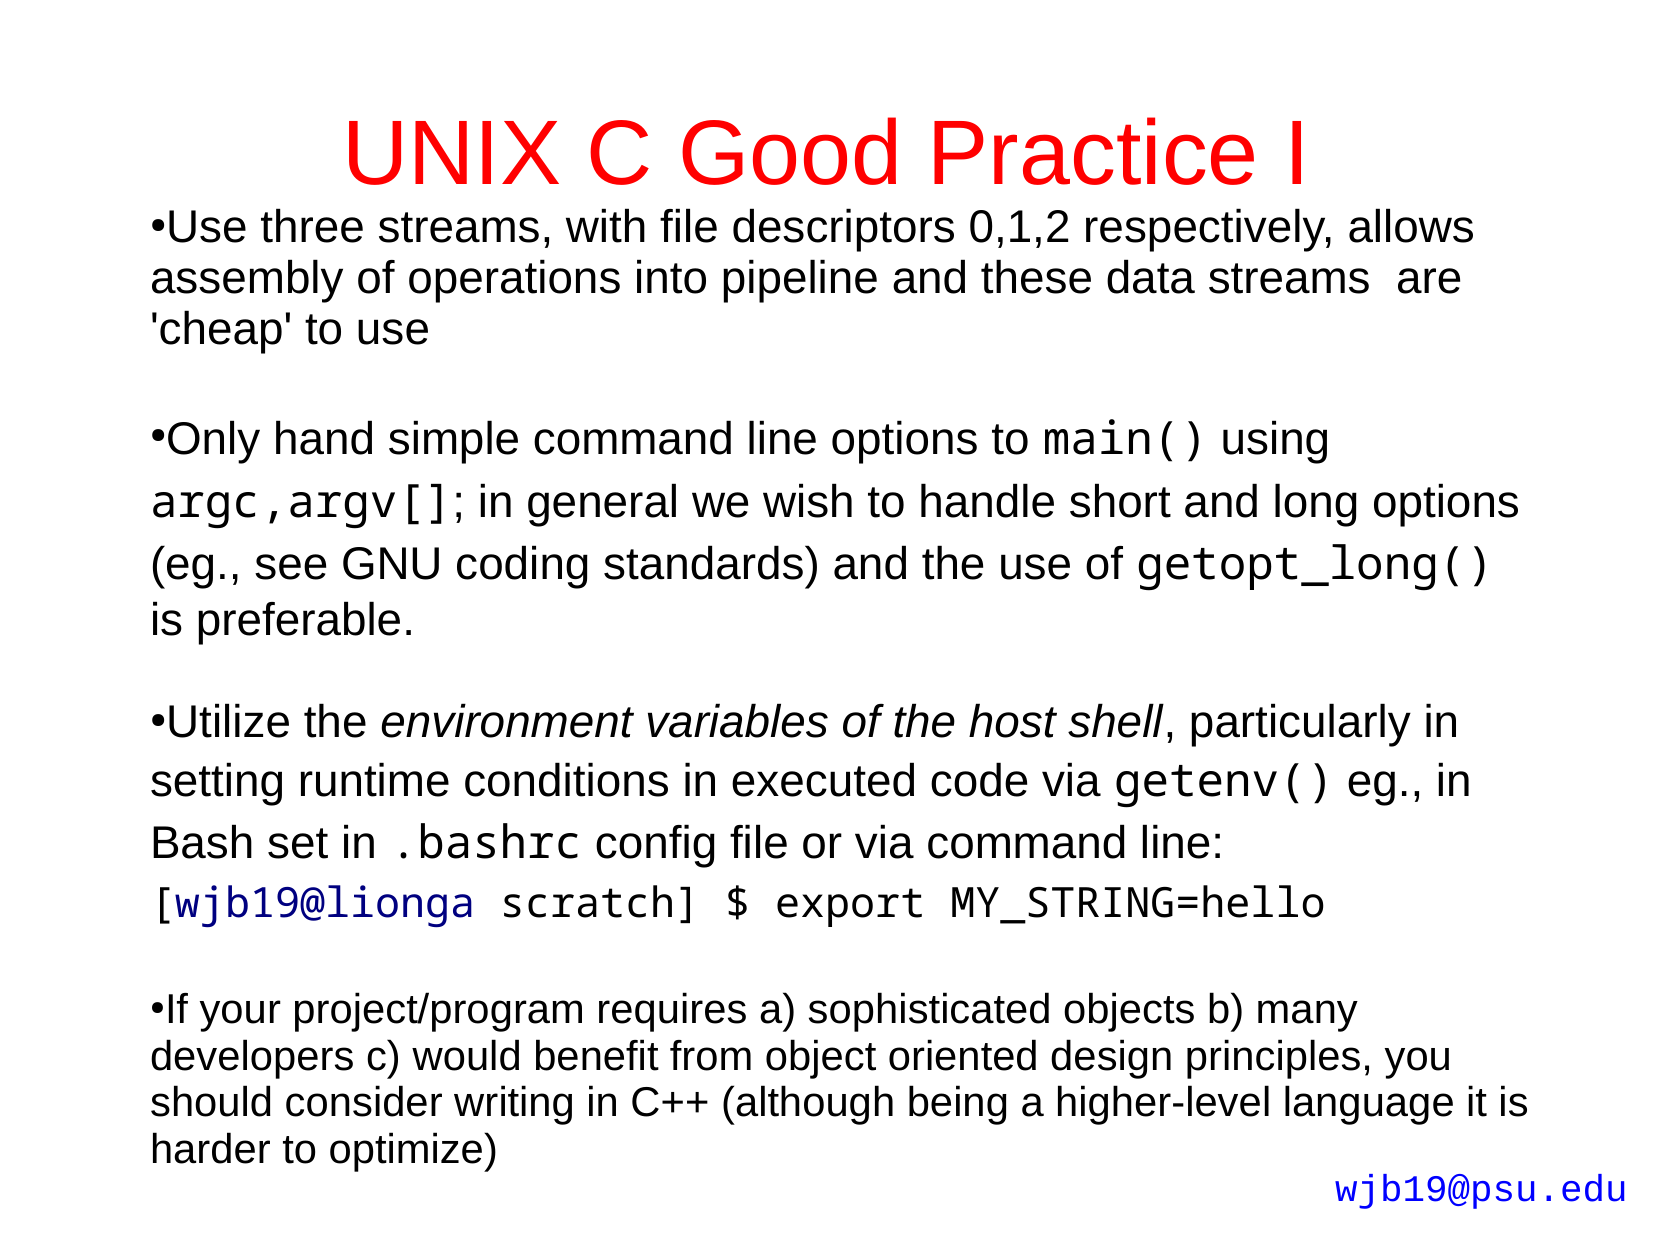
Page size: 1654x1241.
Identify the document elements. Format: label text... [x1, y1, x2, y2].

title UNIX C Good Practice I [82, 49, 1571, 257]
subtitle Use three streams, with file descriptors 0,1,2 respectively, allows assembly of operations into pipeline and these data streams are 'cheap' to use Only hand simple command line options to main() using argc,argv[]; in general we wish to handle short and long options (eg., see GNU coding standards) and the use of getopt_long() is preferable. Utilize the environment variables of the host shell, particularly in setting runtime conditions in executed code via getenv() eg., in Bash set in .bashrc config file or via command line: [wjb19@lionga scratch] $ export MY_STRING=hello If your project/program requires a) sophisticated objects b) many developers c) would benefit from object oriented design principles, you should consider writing in C++ (although being a higher-level language it is harder to optimize) [150, 229, 1538, 1241]
text_box wjb19@psu.edu [1320, 1162, 1643, 1220]
